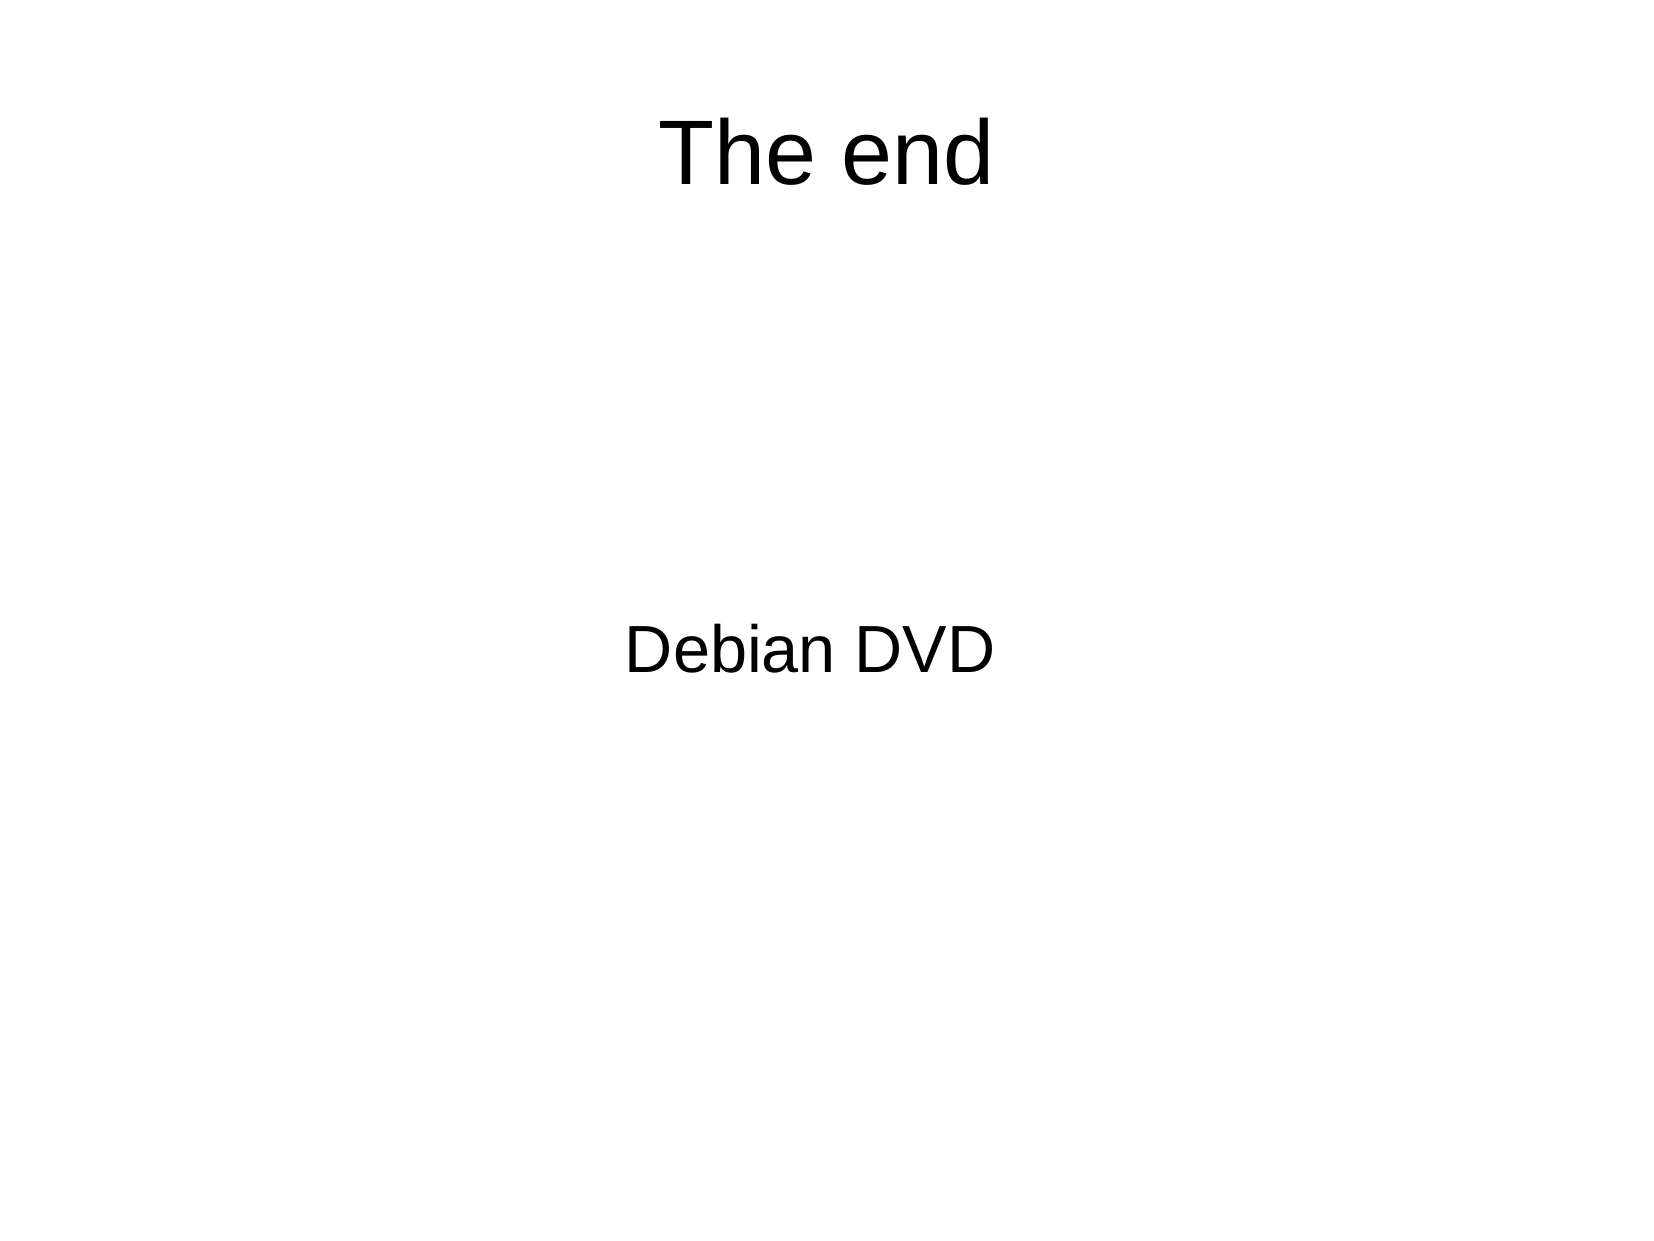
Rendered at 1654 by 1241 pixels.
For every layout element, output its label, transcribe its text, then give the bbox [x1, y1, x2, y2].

subtitle Debian DVD [82, 290, 1538, 1010]
title The end [82, 49, 1571, 257]
